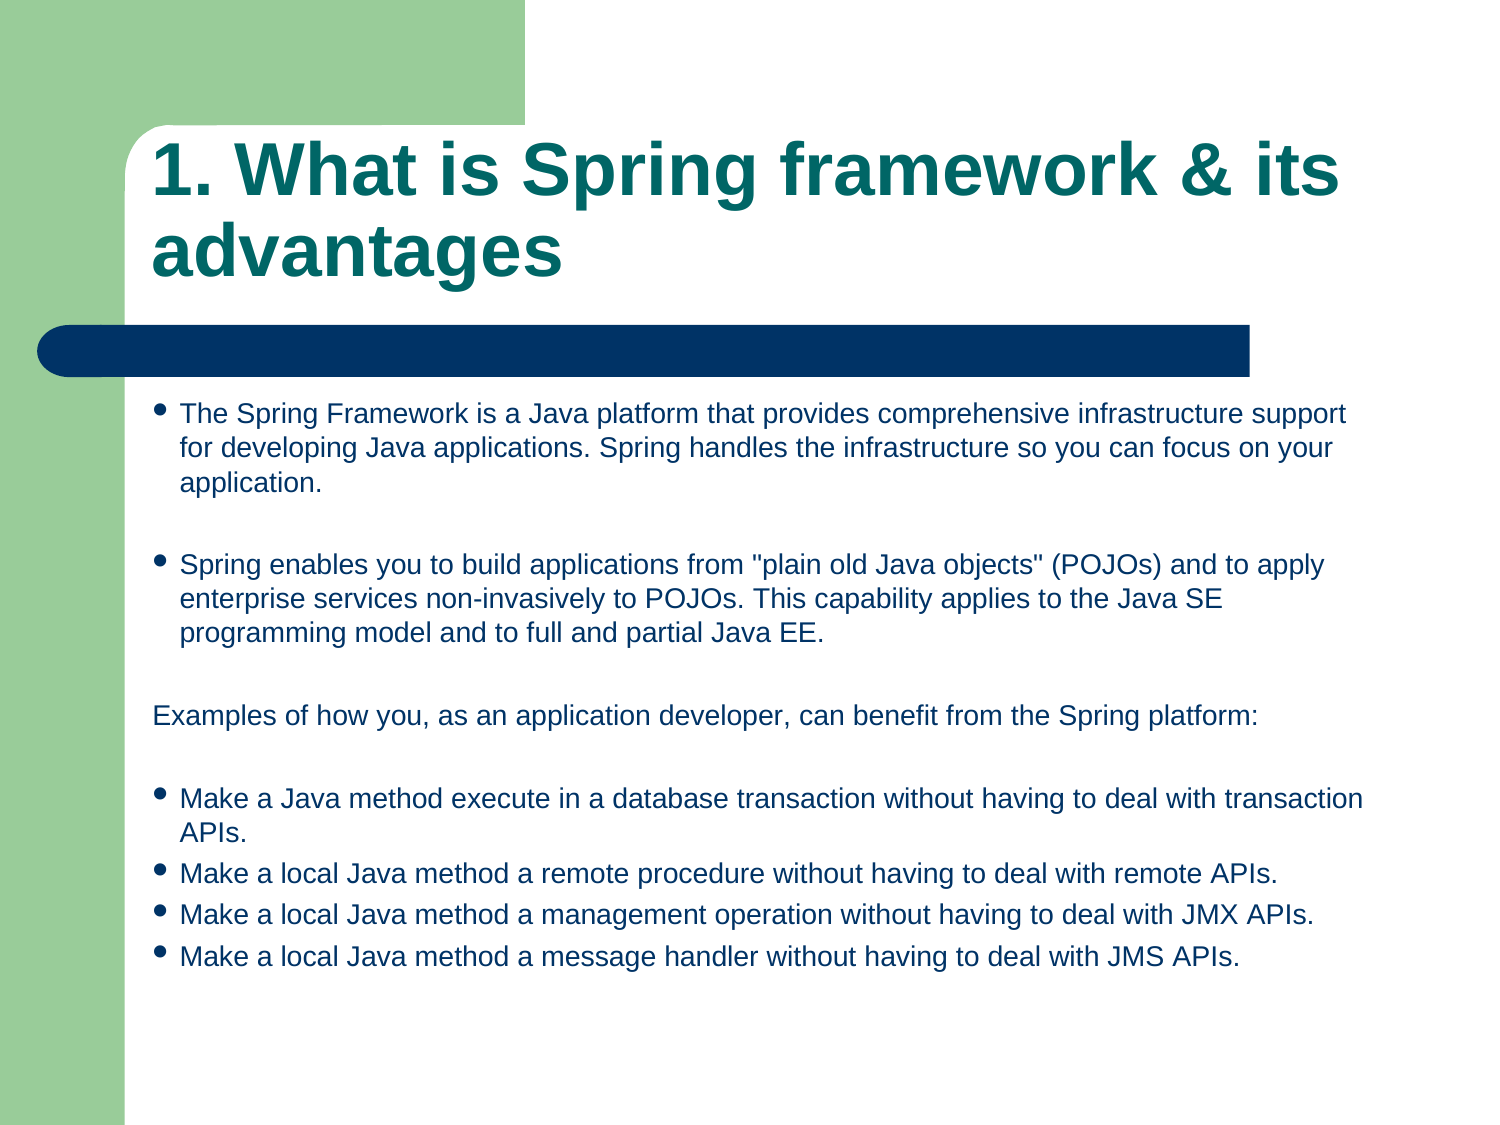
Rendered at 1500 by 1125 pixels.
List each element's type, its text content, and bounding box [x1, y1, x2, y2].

list The Spring Framework is a Java platform that provides comprehensive infrastructure support for developing Java applications. Spring handles the infrastructure so you can focus on your application. Spring enables you to build applications from "plain old Java objects" (POJOs) and to apply enterprise services non-invasively to POJOs. This capability applies to the Java SE programming model and to full and partial Java EE. Examples of how you, as an application developer, can benefit from the Spring platform: Make a Java method execute in a database transaction without having to deal with transaction APIs. Make a local Java method a remote procedure without having to deal with remote APIs. Make a local Java method a management operation without having to deal with JMX APIs. Make a local Java method a message handler without having to deal with JMS APIs. [137, 387, 1400, 999]
title 1. What is Spring framework & its advantages [136, 114, 1414, 301]
